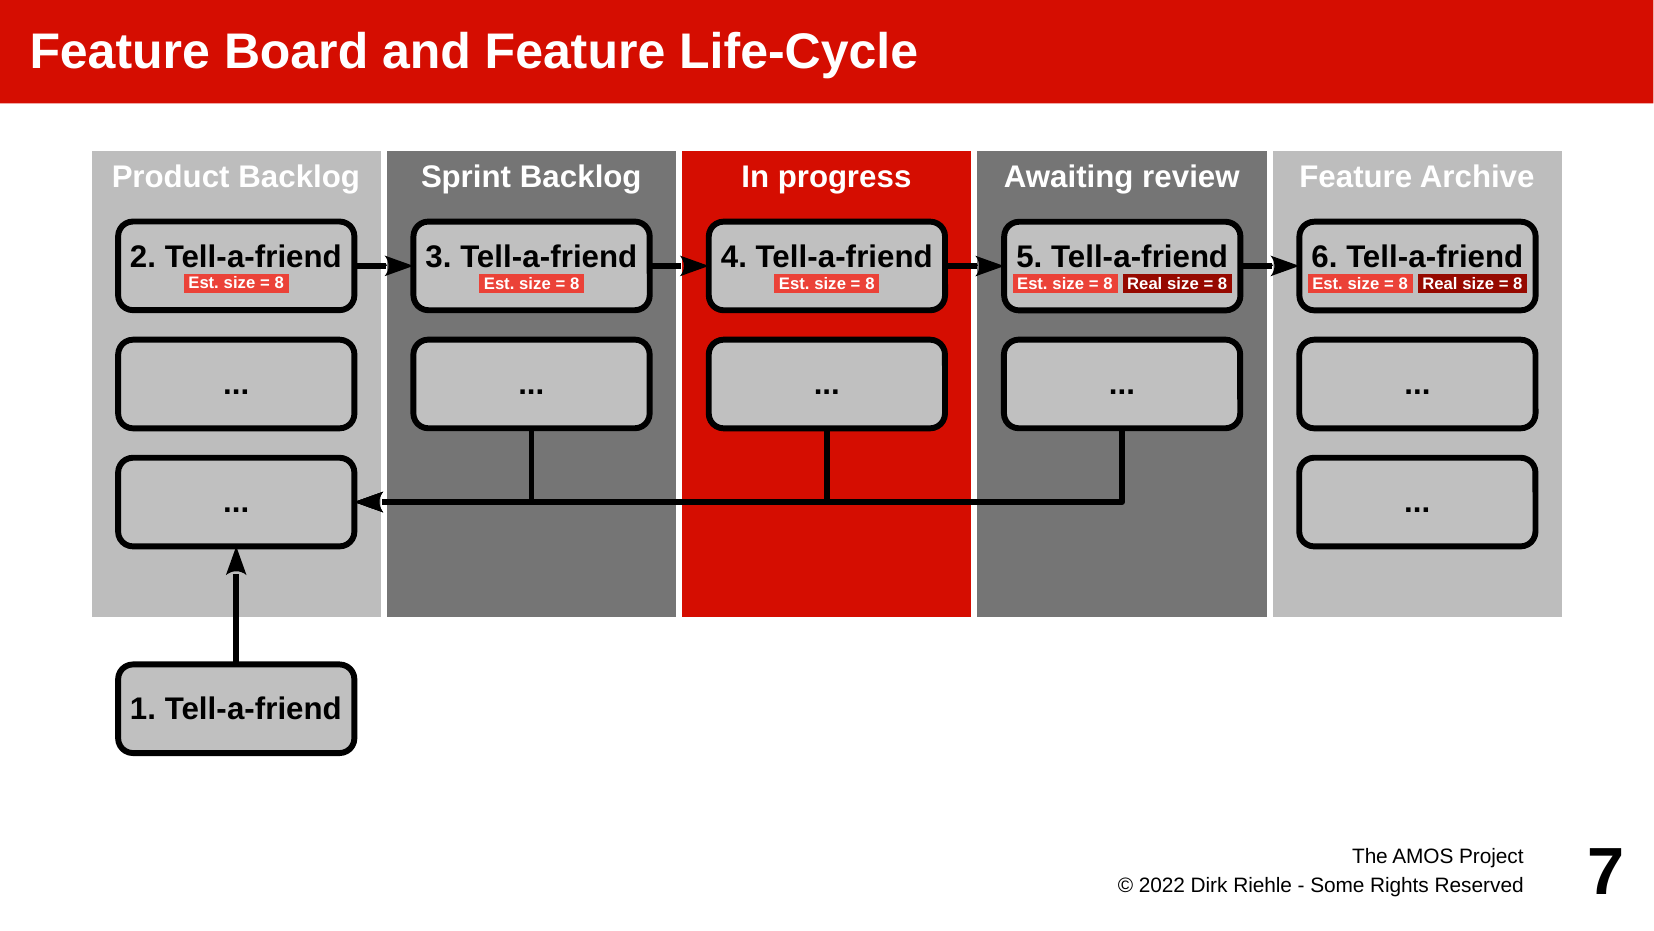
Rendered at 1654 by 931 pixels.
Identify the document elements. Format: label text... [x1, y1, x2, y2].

text_box ... [1299, 339, 1536, 429]
text_box Feature Archive [1269, 147, 1565, 621]
text_box Product Backlog [88, 147, 383, 621]
text_box 2. Tell-a-friend Est. size = 8 [118, 221, 355, 311]
text_box Sprint Backlog [383, 147, 680, 499]
text_box ... [118, 339, 355, 429]
text_box 1. Tell-a-friend [118, 664, 355, 754]
text_box Sprint Backlog [383, 505, 680, 621]
text_box 3. Tell-a-friend Est. size = 8 [413, 221, 650, 311]
title Feature Board and Feature Life-Cycle [0, 0, 1654, 104]
text_box 6. Tell-a-friend Est. size = 8 Real size = 8 [1299, 221, 1536, 311]
text_box Awaiting review [975, 267, 1269, 621]
text_box Awaiting review [975, 147, 1269, 265]
text_box In progress [680, 505, 975, 621]
text_box ... [1003, 339, 1241, 429]
text_box 5. Tell-a-friend Est. size = 8 Real size = 8 [1004, 221, 1241, 311]
text_box ... [413, 339, 650, 429]
text_box In progress [680, 267, 975, 499]
text_box 4. Tell-a-friend Est. size = 8 [708, 221, 946, 311]
text_box ... [708, 339, 946, 429]
text_box ... [118, 457, 355, 547]
text_box In progress [680, 147, 975, 265]
text_box ... [1299, 457, 1536, 547]
